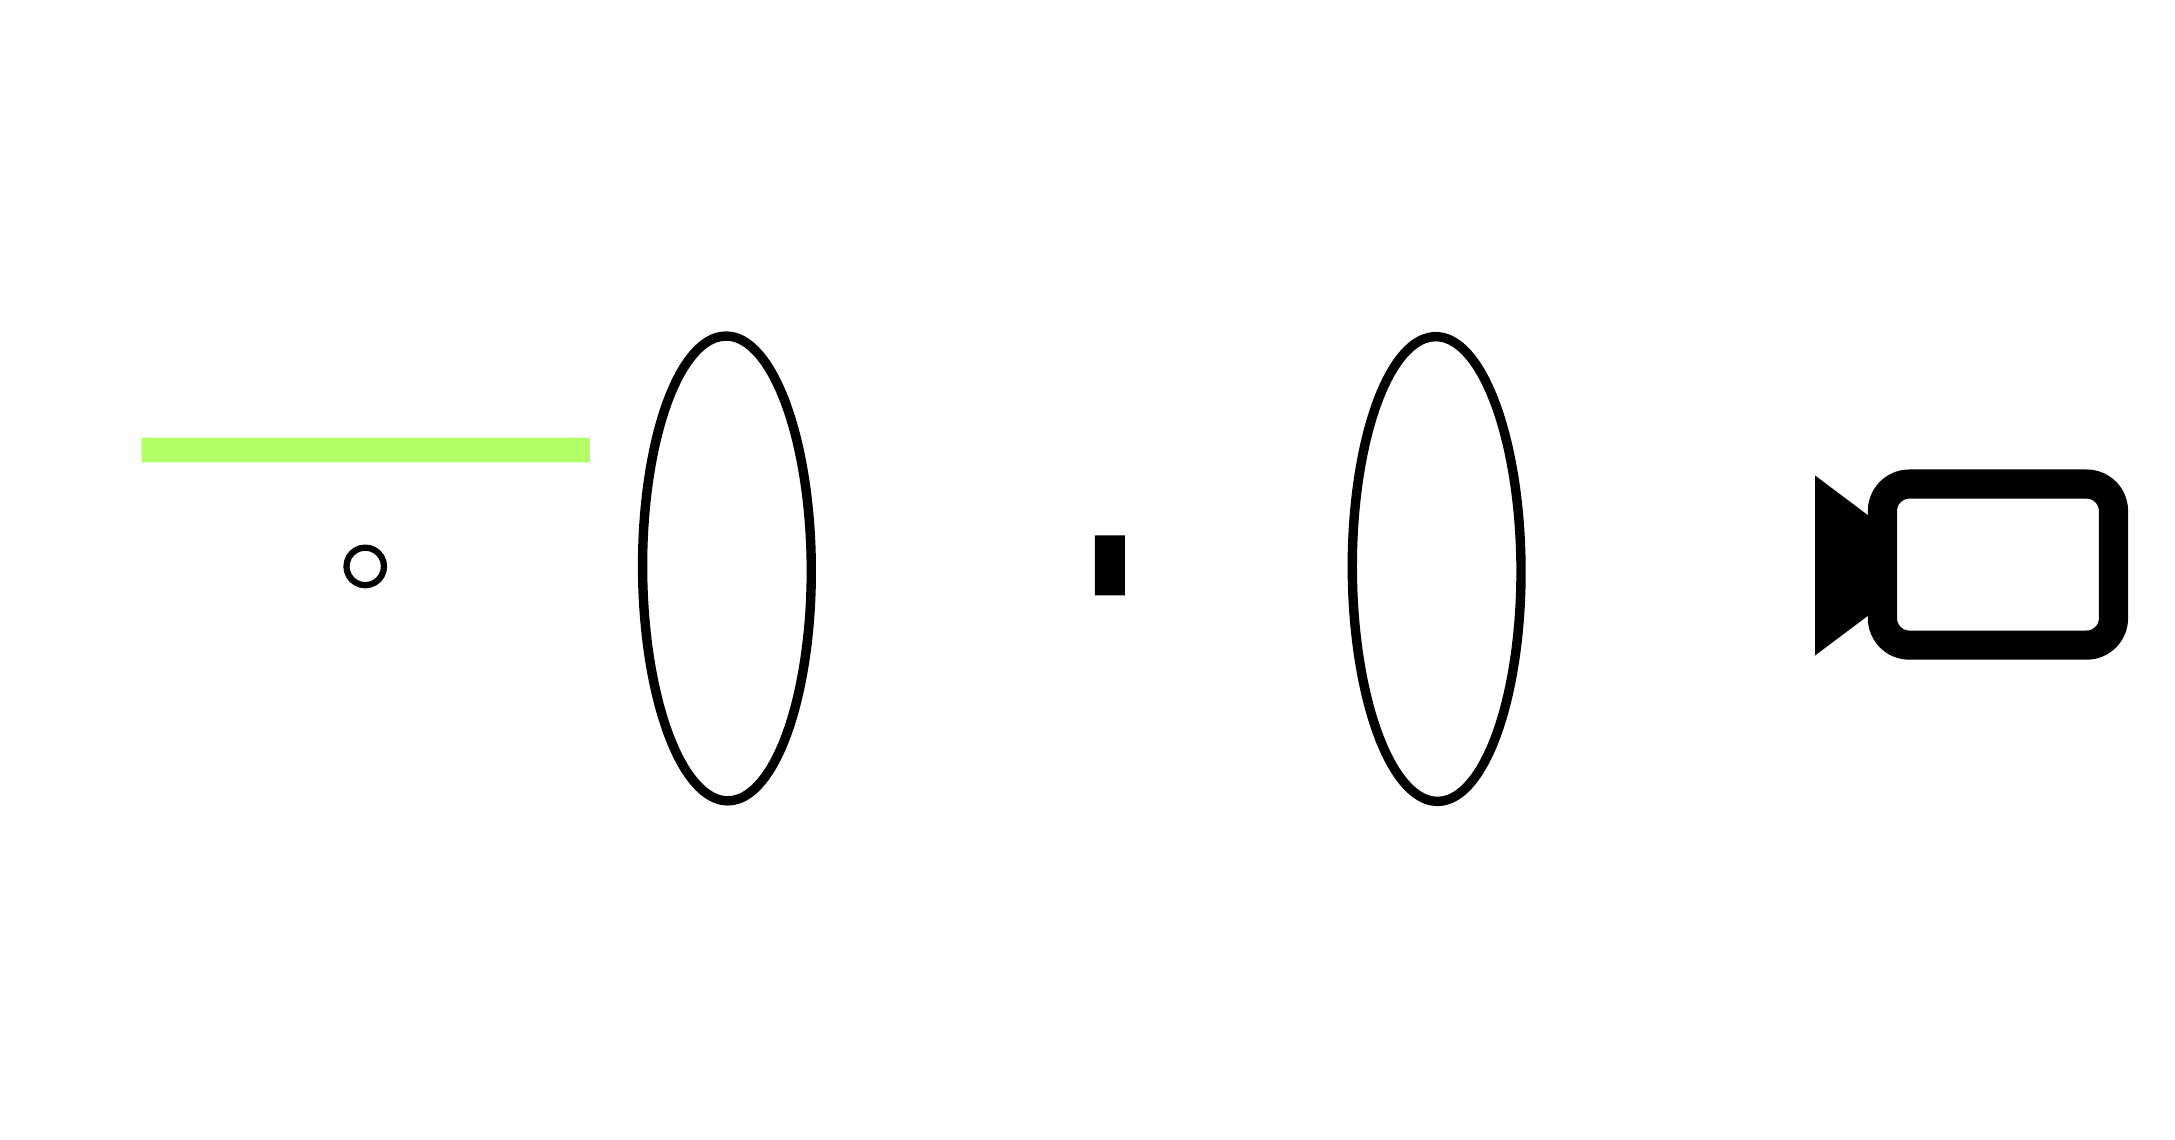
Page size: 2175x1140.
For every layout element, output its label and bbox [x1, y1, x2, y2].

text_box [642, 336, 812, 801]
text_box [1882, 484, 2114, 646]
text_box [1815, 475, 1876, 656]
text_box [1352, 336, 1522, 802]
text_box [1094, 535, 1125, 596]
